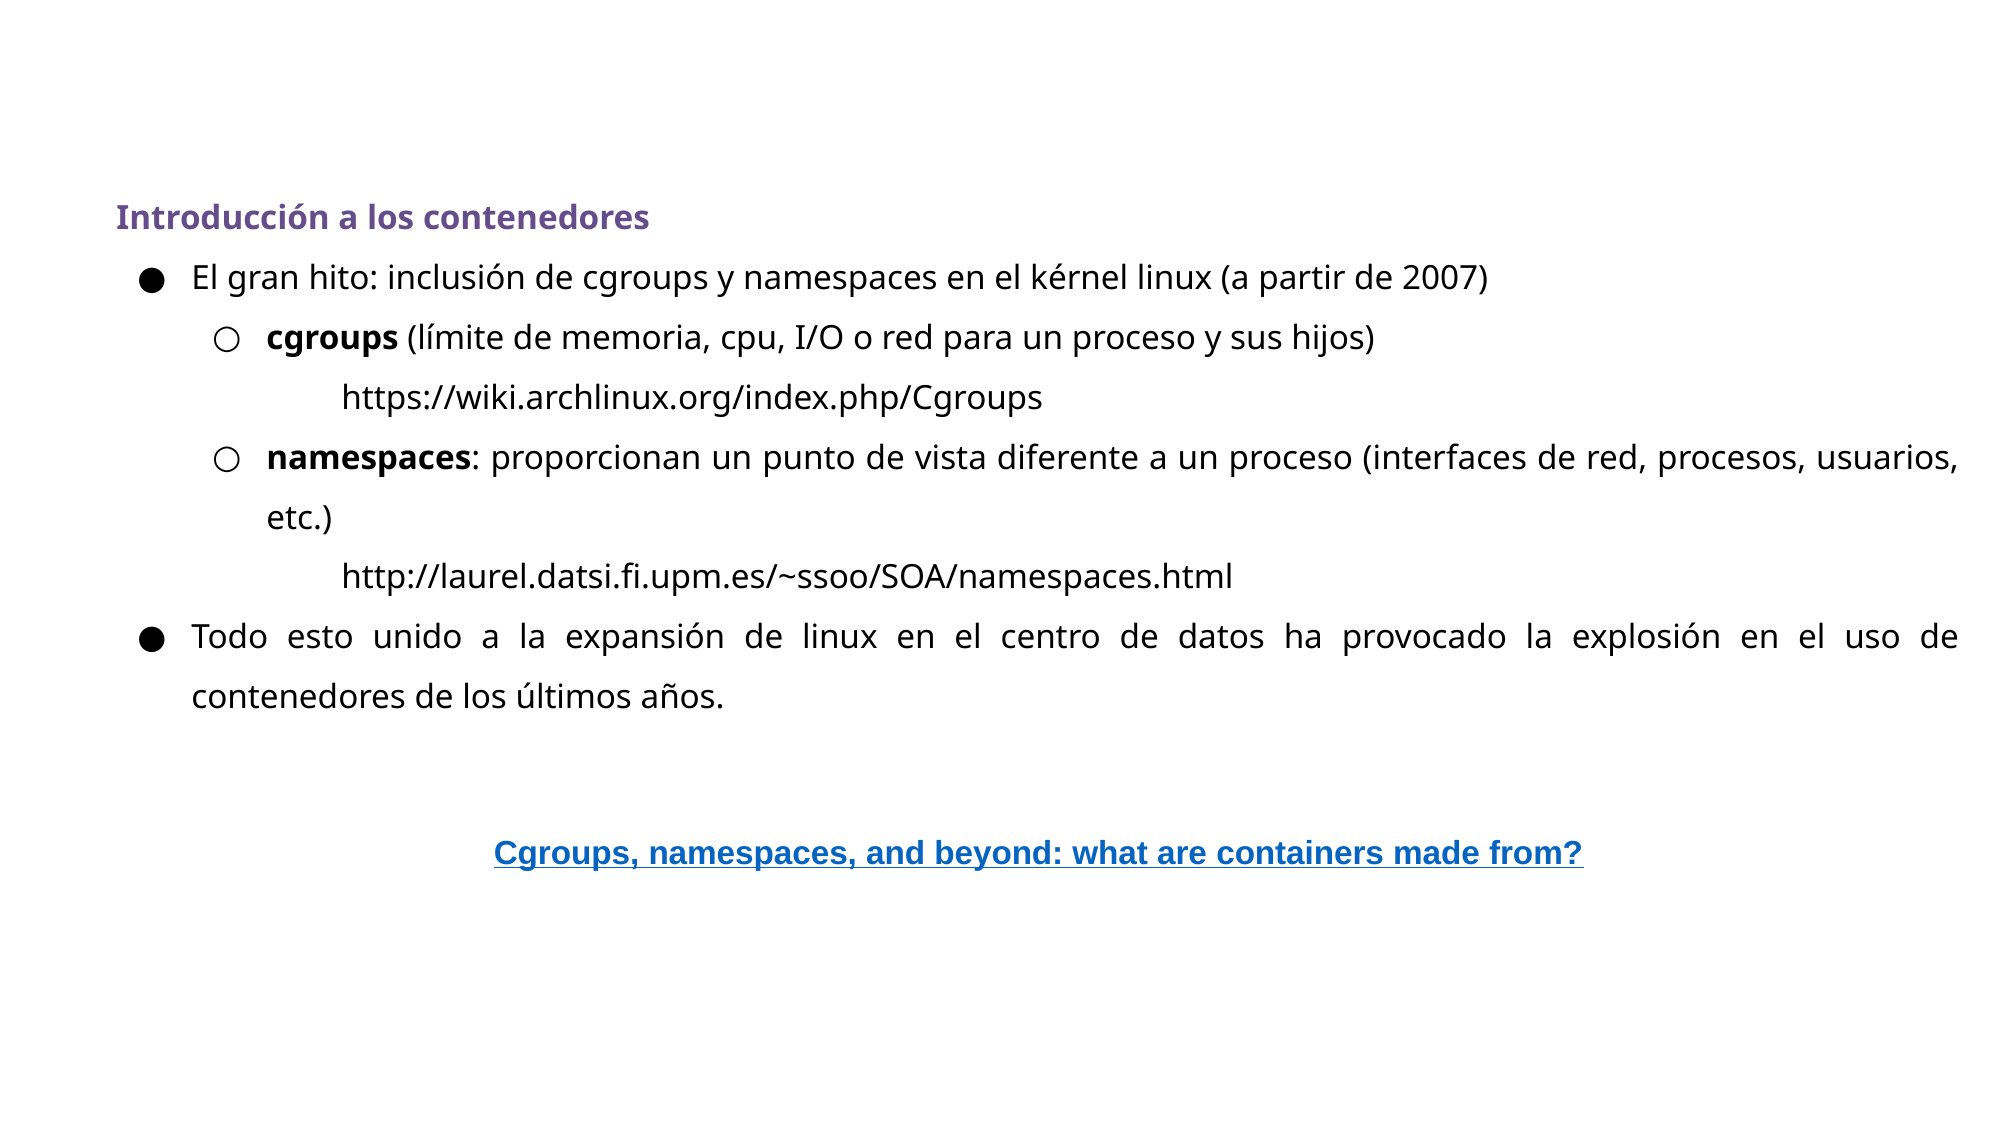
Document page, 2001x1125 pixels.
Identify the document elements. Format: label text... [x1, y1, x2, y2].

text_box Introducción a los contenedores El gran hito: inclusión de cgroups y namespaces en el kérnel linux (a partir de 2007) cgroups (límite de memoria, cpu, I/O o red para un proceso y sus hijos) https://wiki.archlinux.org/index.php/Cgroups namespaces: proporcionan un punto de vista diferente a un proceso (interfaces de red, procesos, usuarios, etc.) http://laurel.datsi.fi.upm.es/~ssoo/SOA/namespaces.html Todo esto unido a la expansión de linux en el centro de datos ha provocado la explosión en el uso de contenedores de los últimos años. Cgroups, namespaces, and beyond: what are containers made from? [101, 169, 1977, 382]
